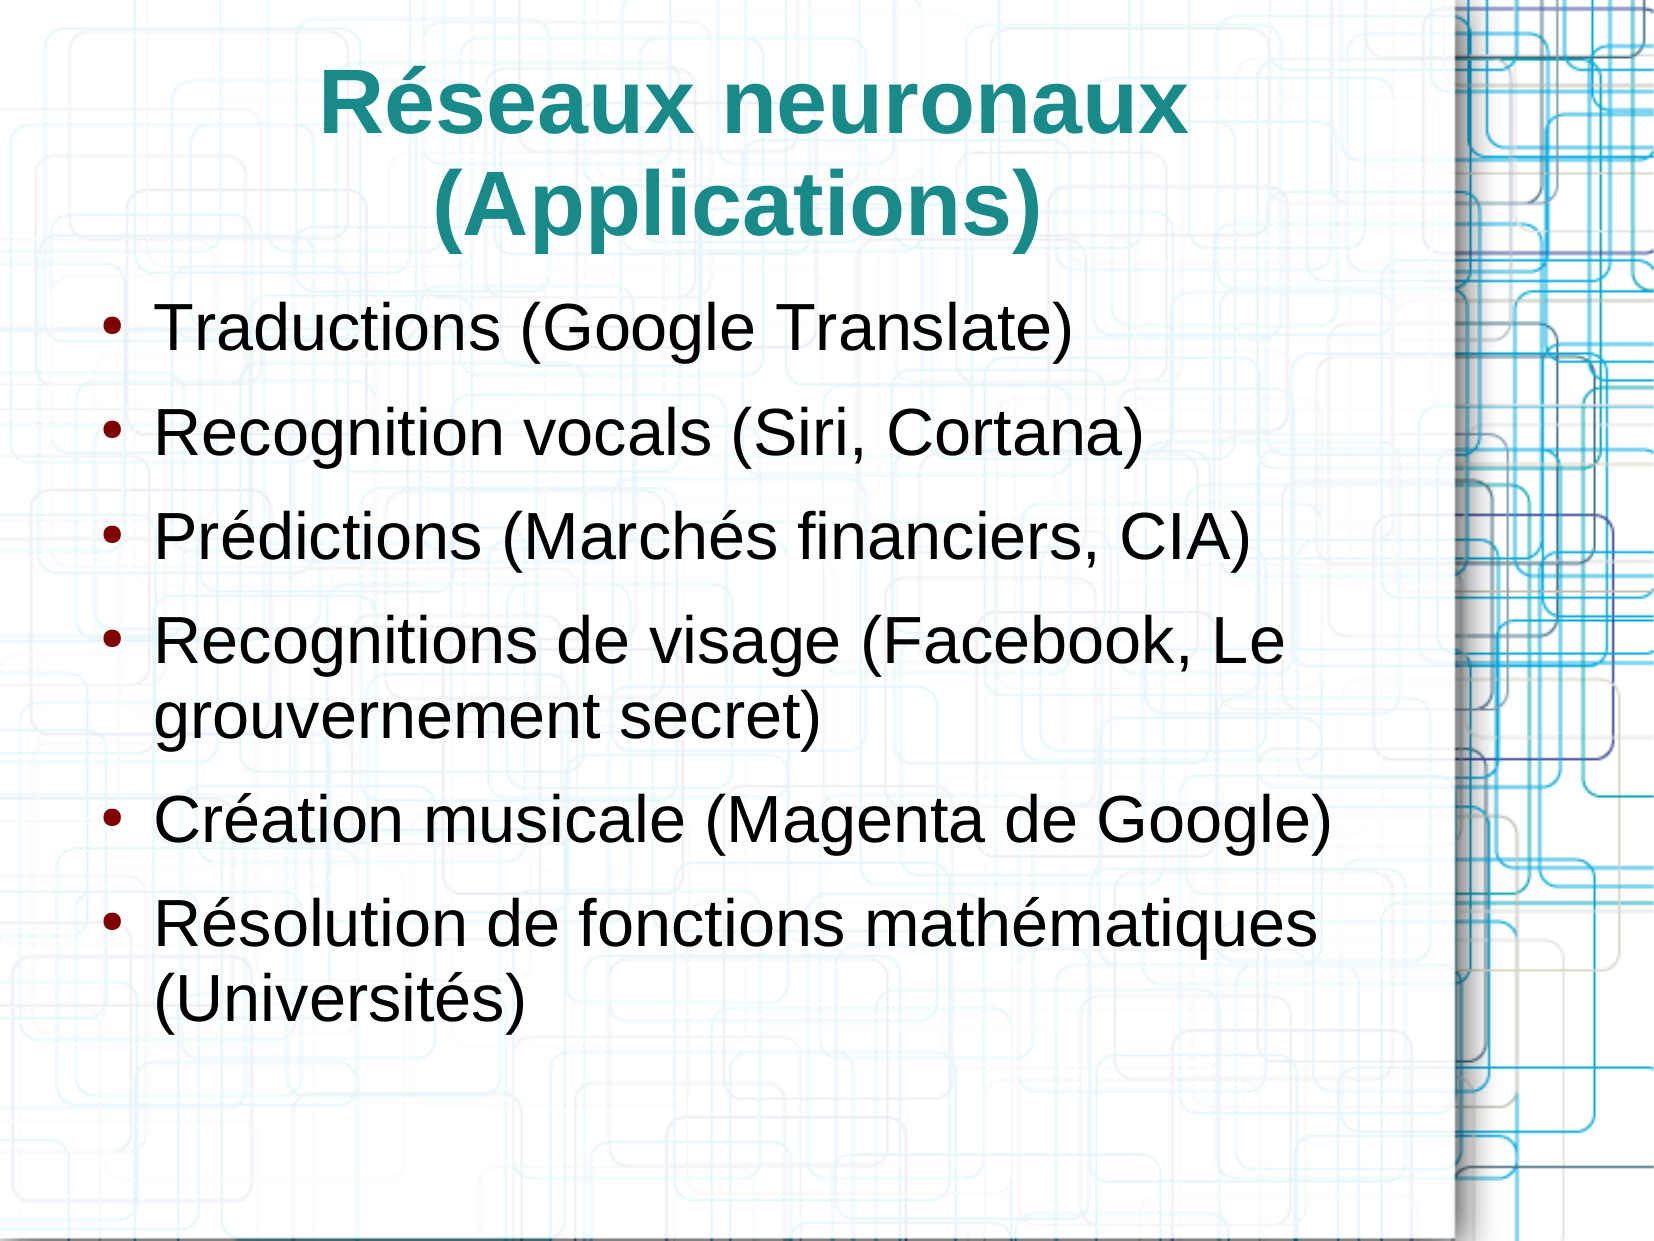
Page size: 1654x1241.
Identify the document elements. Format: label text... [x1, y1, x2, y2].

picture [0, 0, 1654, 1241]
title Réseaux neuronaux (Applications) [59, 49, 1418, 257]
list Traductions (Google Translate) Recognition vocals (Siri, Cortana) Prédictions (Marchés financiers, CIA) Recognitions de visage (Facebook, Le grouvernement secret) Création musicale (Magenta de Google) Résolution de fonctions mathématiques (Universités) [82, 290, 1418, 1109]
